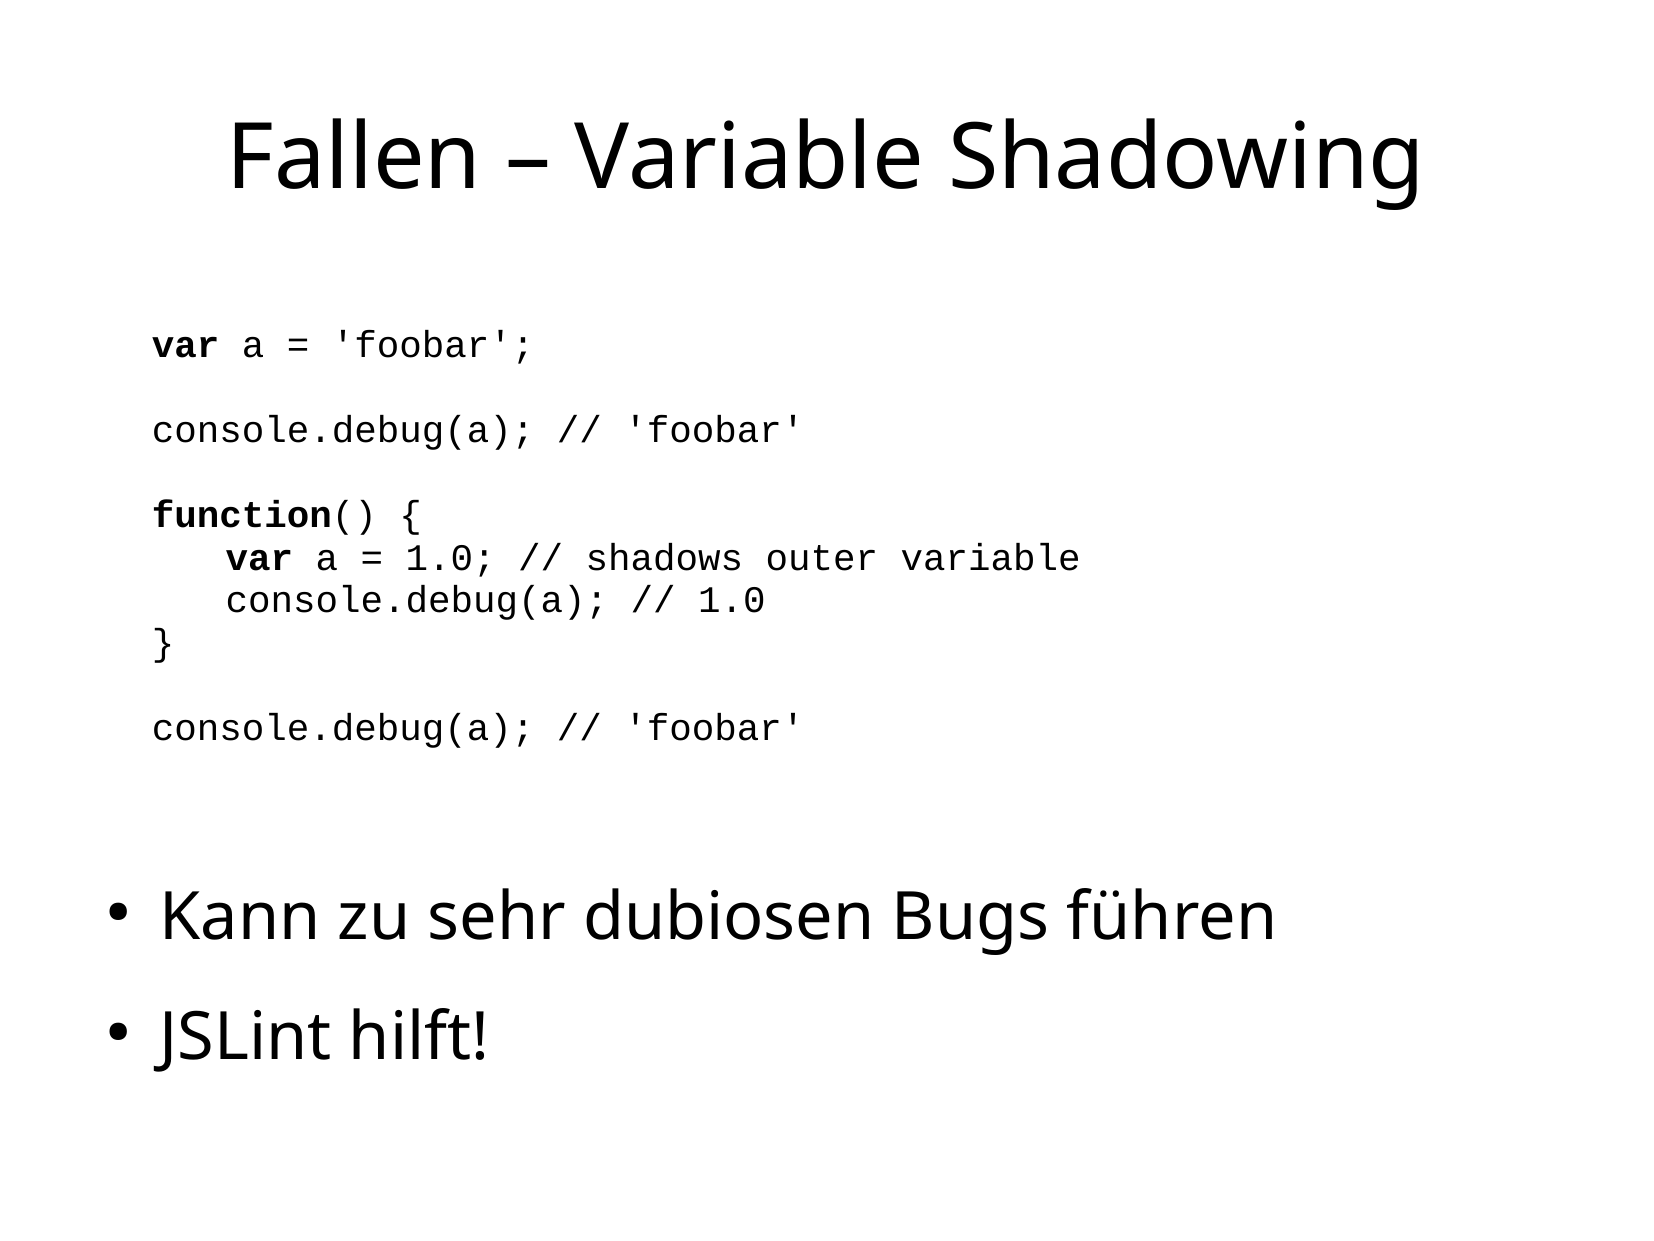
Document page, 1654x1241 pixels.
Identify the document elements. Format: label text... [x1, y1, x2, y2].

text_box var a = 'foobar'; console.debug(a); // 'foobar' function() { var a = 1.0; // shadows outer variable console.debug(a); // 1.0 } console.debug(a); // 'foobar' [137, 319, 1457, 760]
list Kann zu sehr dubiosen Bugs führen JSLint hilft! [88, 868, 1577, 1075]
title Fallen – Variable Shadowing [82, 49, 1571, 257]
